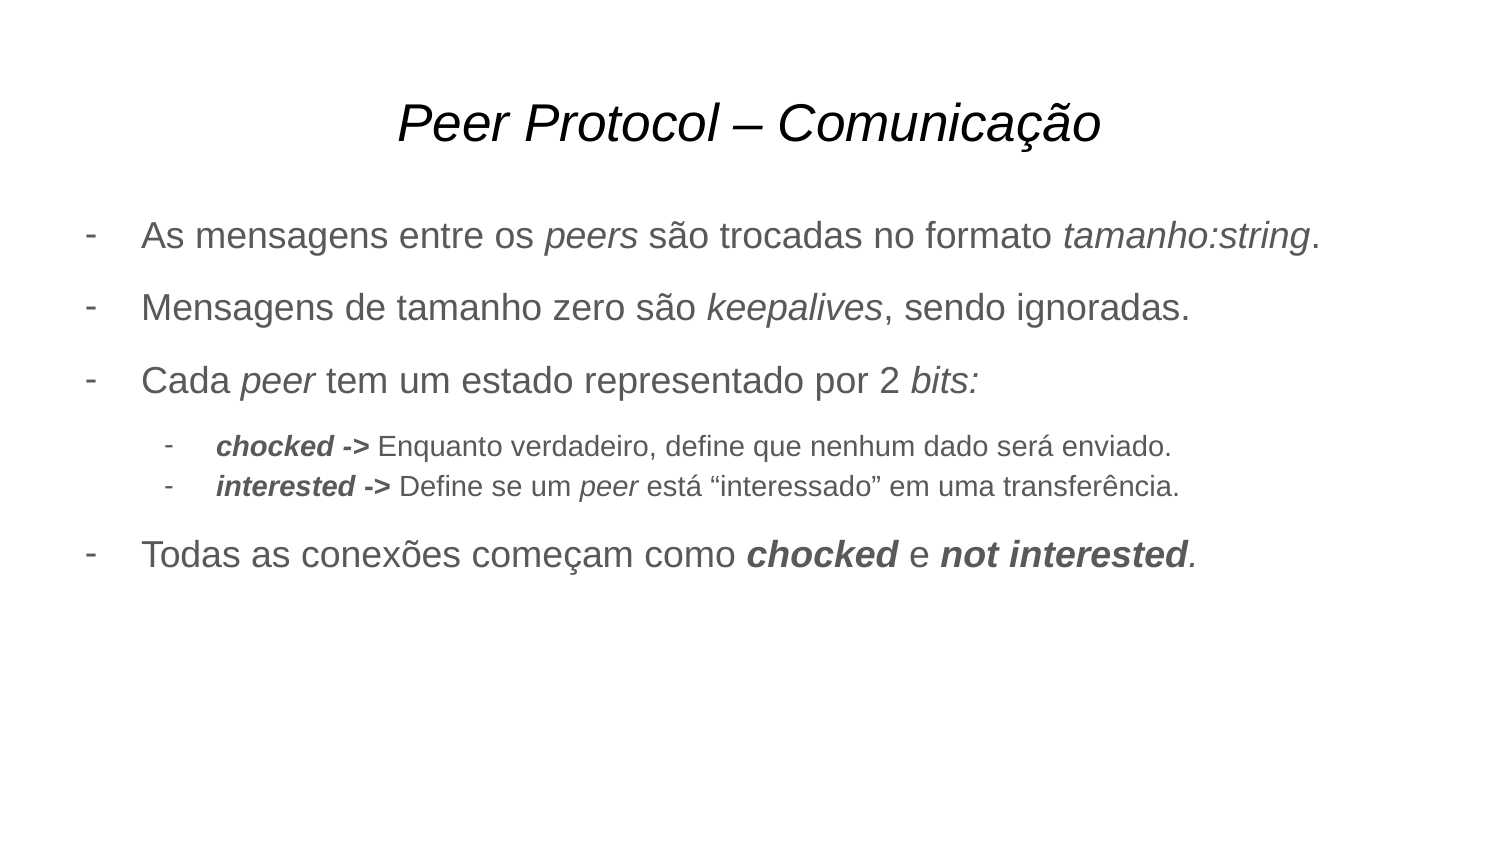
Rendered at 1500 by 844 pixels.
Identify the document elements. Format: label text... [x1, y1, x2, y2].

title Peer Protocol – Comunicação [51, 72, 1449, 167]
list As mensagens entre os peers são trocadas no formato tamanho:string. Mensagens de tamanho zero são keepalives, sendo ignoradas. Cada peer tem um estado representado por 2 bits: chocked -> Enquanto verdadeiro, define que nenhum dado será enviado. interested -> Define se um peer está “interessado” em uma transferência. Todas as conexões começam como chocked e not interested. [51, 189, 1449, 750]
